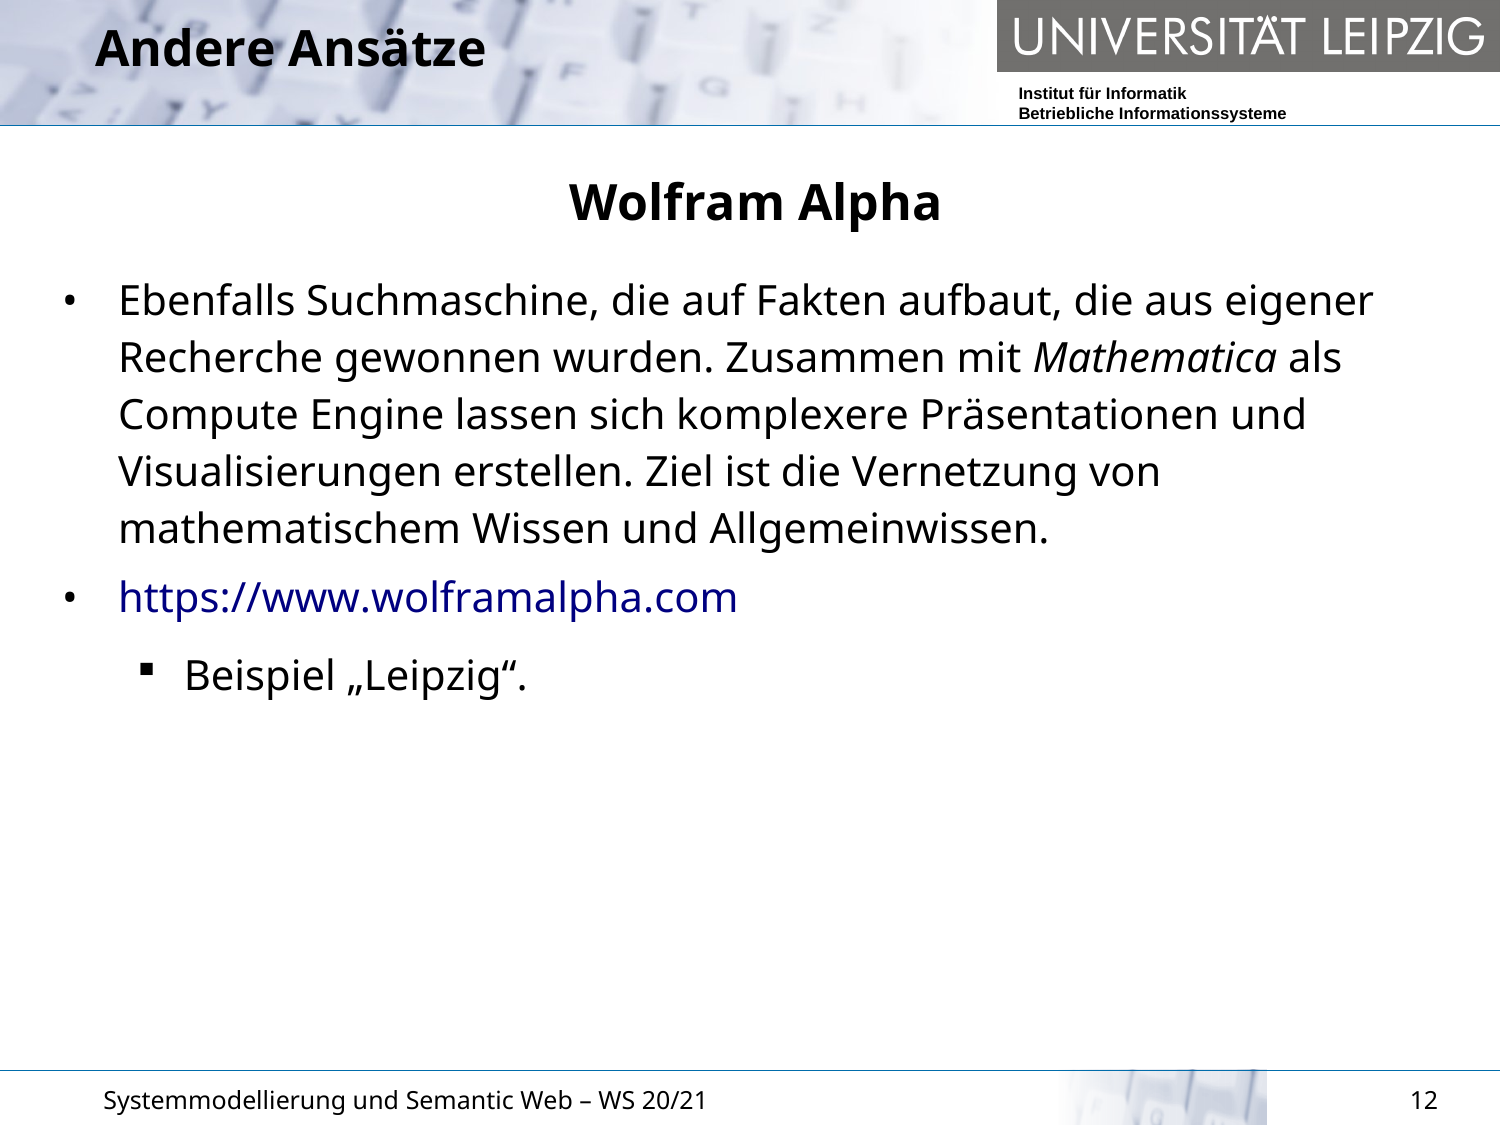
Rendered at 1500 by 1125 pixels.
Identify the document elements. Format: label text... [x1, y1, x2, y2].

picture [0, 0, 1500, 125]
picture [1057, 1071, 1267, 1125]
list Wolfram Alpha Ebenfalls Suchmaschine, die auf Fakten aufbaut, die aus eigener Recherche gewonnen wurden. Zusammen mit Mathematica als Compute Engine lassen sich komplexere Präsentationen und Visualisierungen erstellen. Ziel ist die Vernetzung von mathematischem Wissen und Allgemeinwissen. https://www.wolframalpha.com Beispiel „Leipzig“. [47, 159, 1465, 1049]
text_box Andere Ansätze [80, 8, 502, 85]
